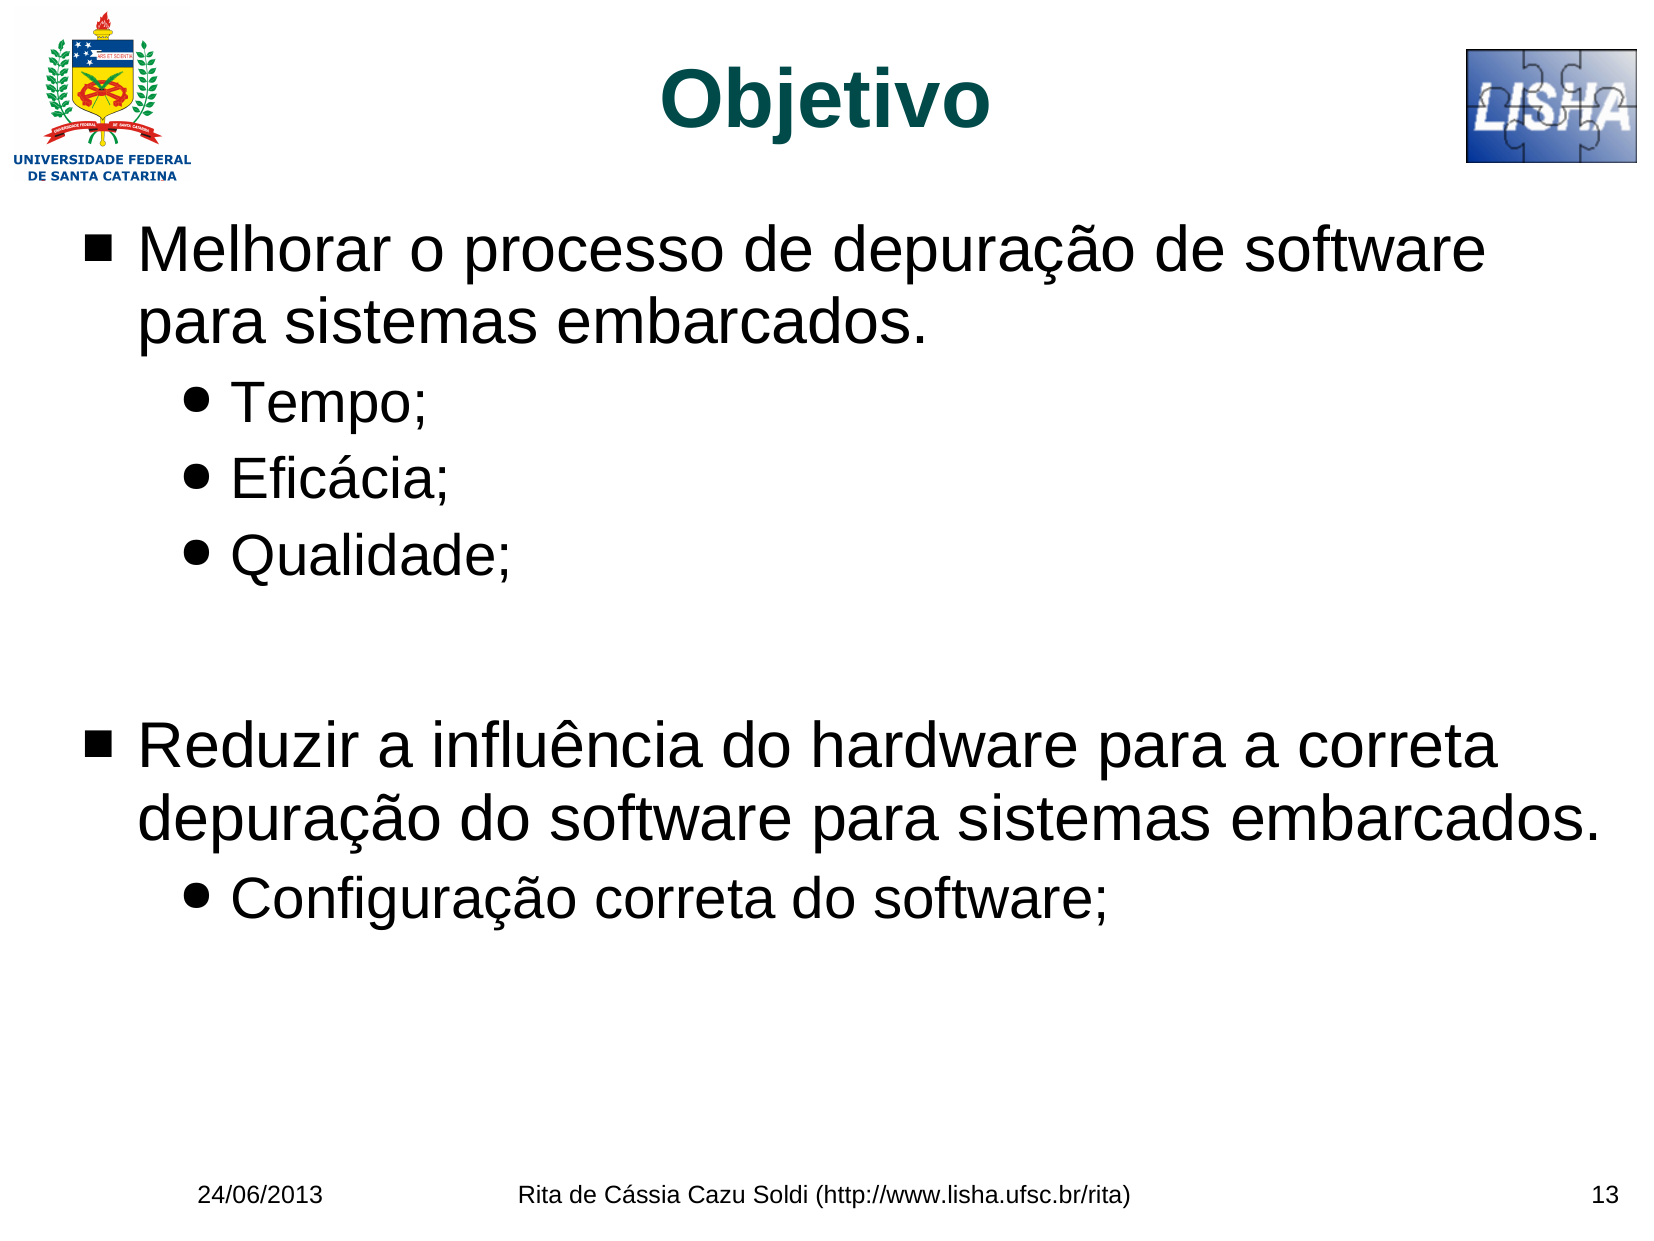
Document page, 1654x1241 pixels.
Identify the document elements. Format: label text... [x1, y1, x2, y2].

picture [1466, 49, 1637, 163]
title Objetivo [190, 27, 1461, 184]
list Melhorar o processo de depuração de software para sistemas embarcados. Tempo; Eficácia; Qualidade; Reduzir a influência do hardware para a correta depuração do software para sistemas embarcados. Configuração correta do software; [37, 213, 1613, 1151]
picture [13, 6, 191, 181]
